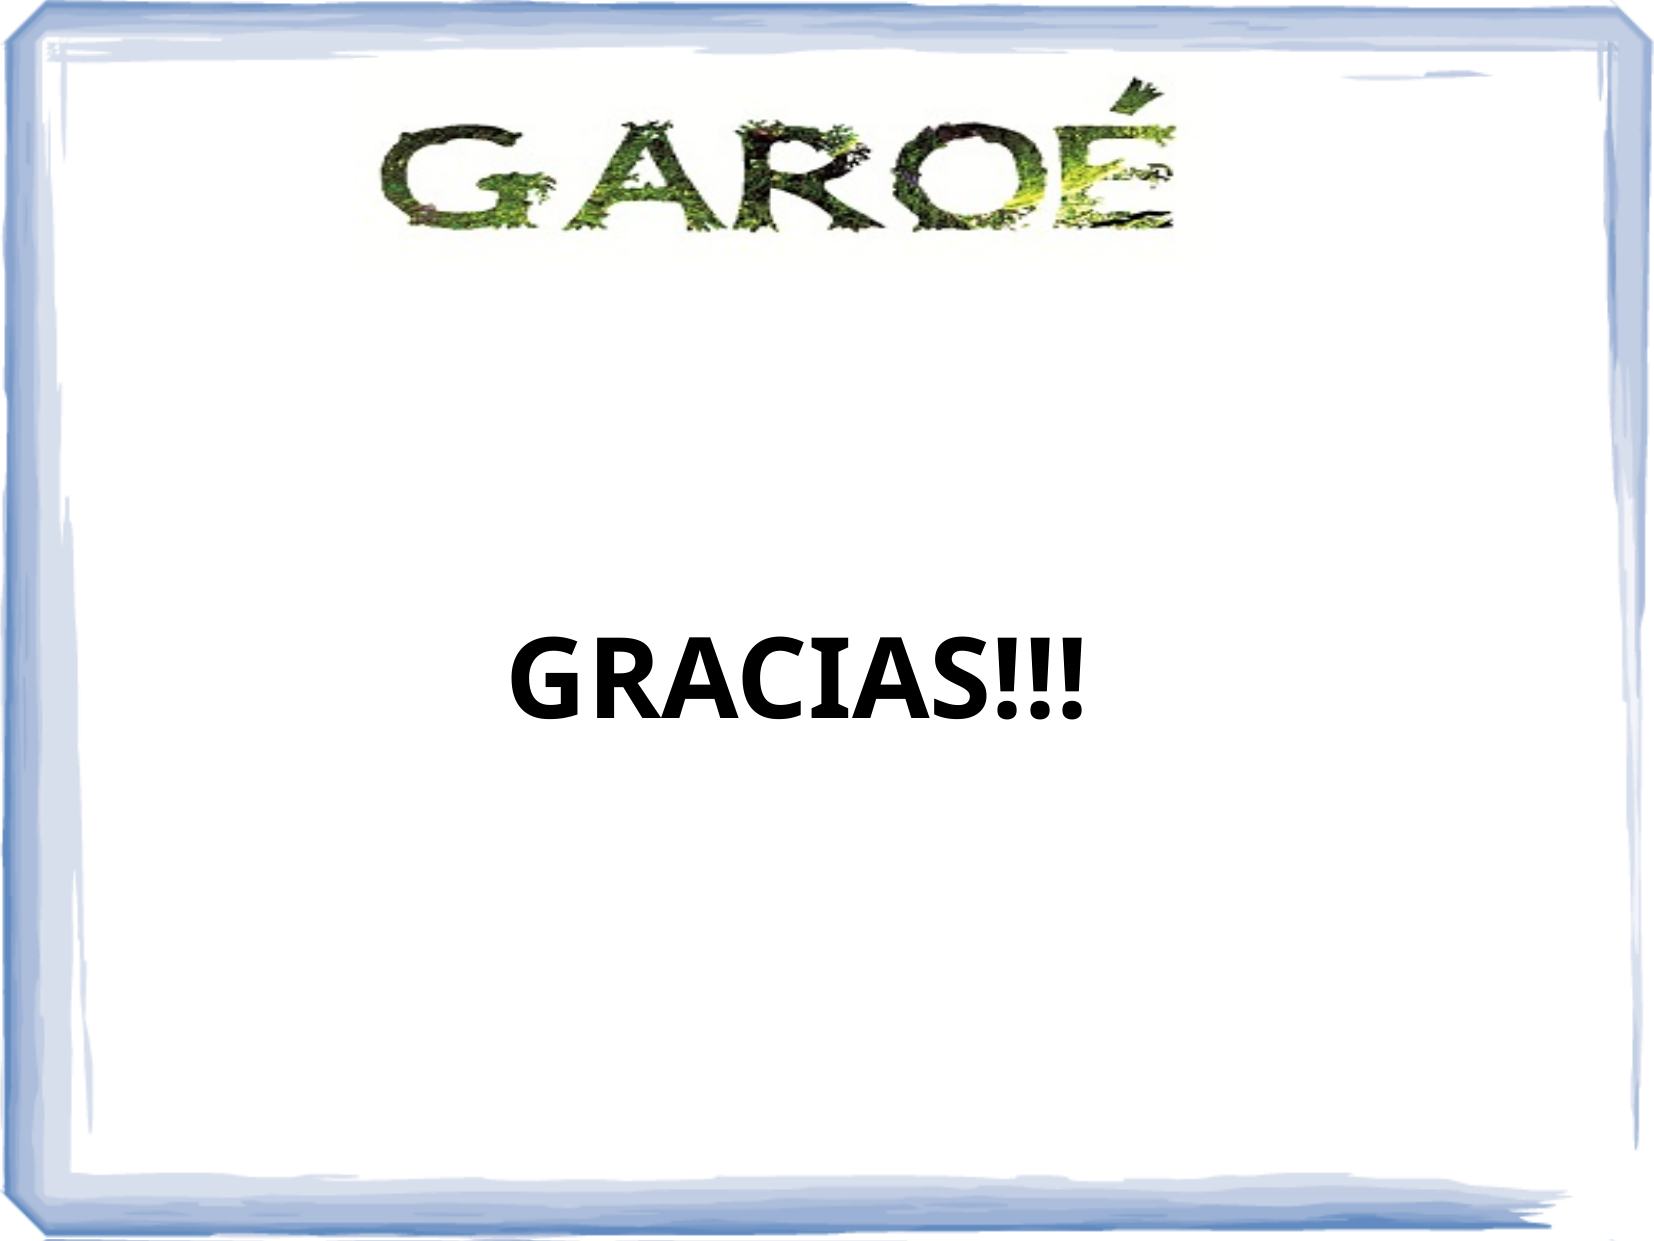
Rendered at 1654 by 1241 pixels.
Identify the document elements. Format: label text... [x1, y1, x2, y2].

text_box GRACIAS!!! [177, 591, 1418, 803]
picture [0, 0, 1654, 1241]
